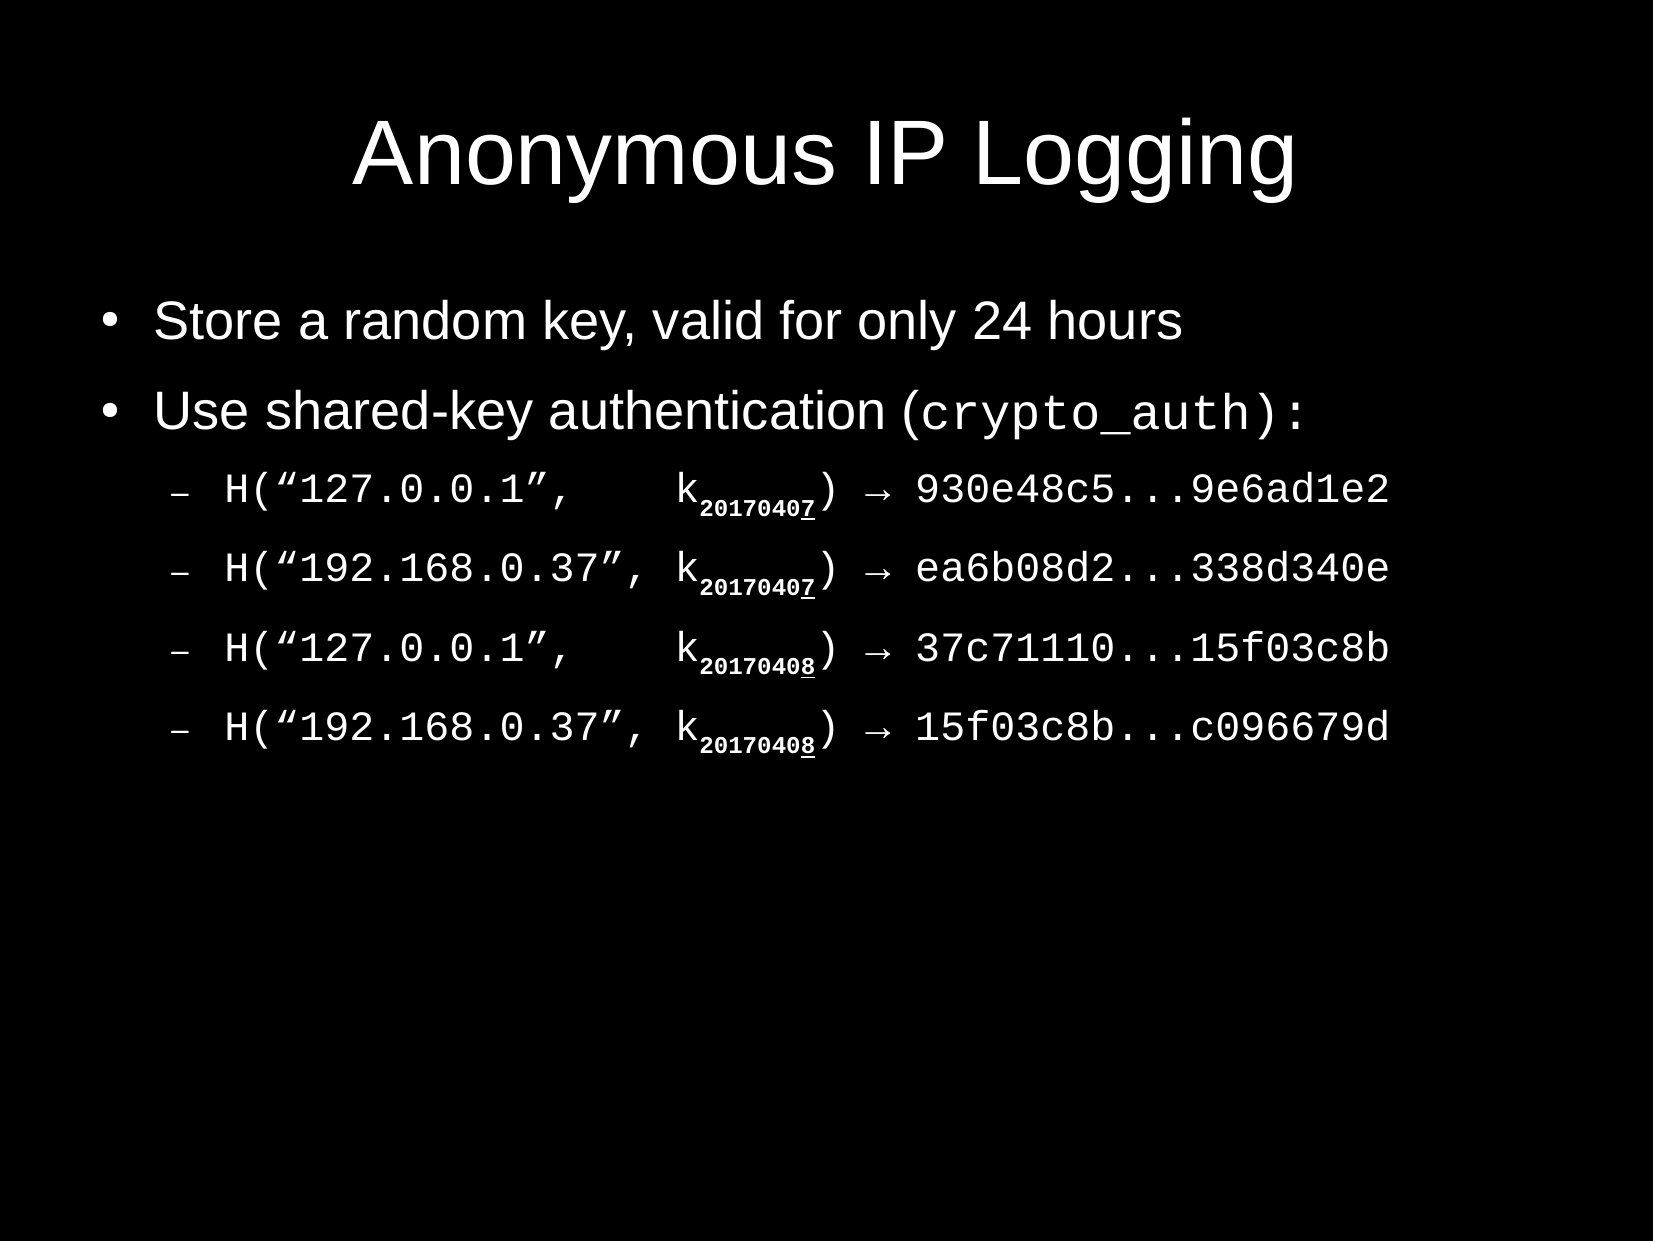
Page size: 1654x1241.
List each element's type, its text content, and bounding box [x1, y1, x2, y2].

title Anonymous IP Logging [82, 49, 1571, 257]
list Store a random key, valid for only 24 hours Use shared-key authentication (crypto_auth): H(“127.0.0.1”, k20170407) → 930e48c5...9e6ad1e2 H(“192.168.0.37”, k20170407) → ea6b08d2...338d340e H(“127.0.0.1”, k20170408) → 37c71110...15f03c8b H(“192.168.0.37”, k20170408) → 15f03c8b...c096679d [82, 290, 1571, 1141]
